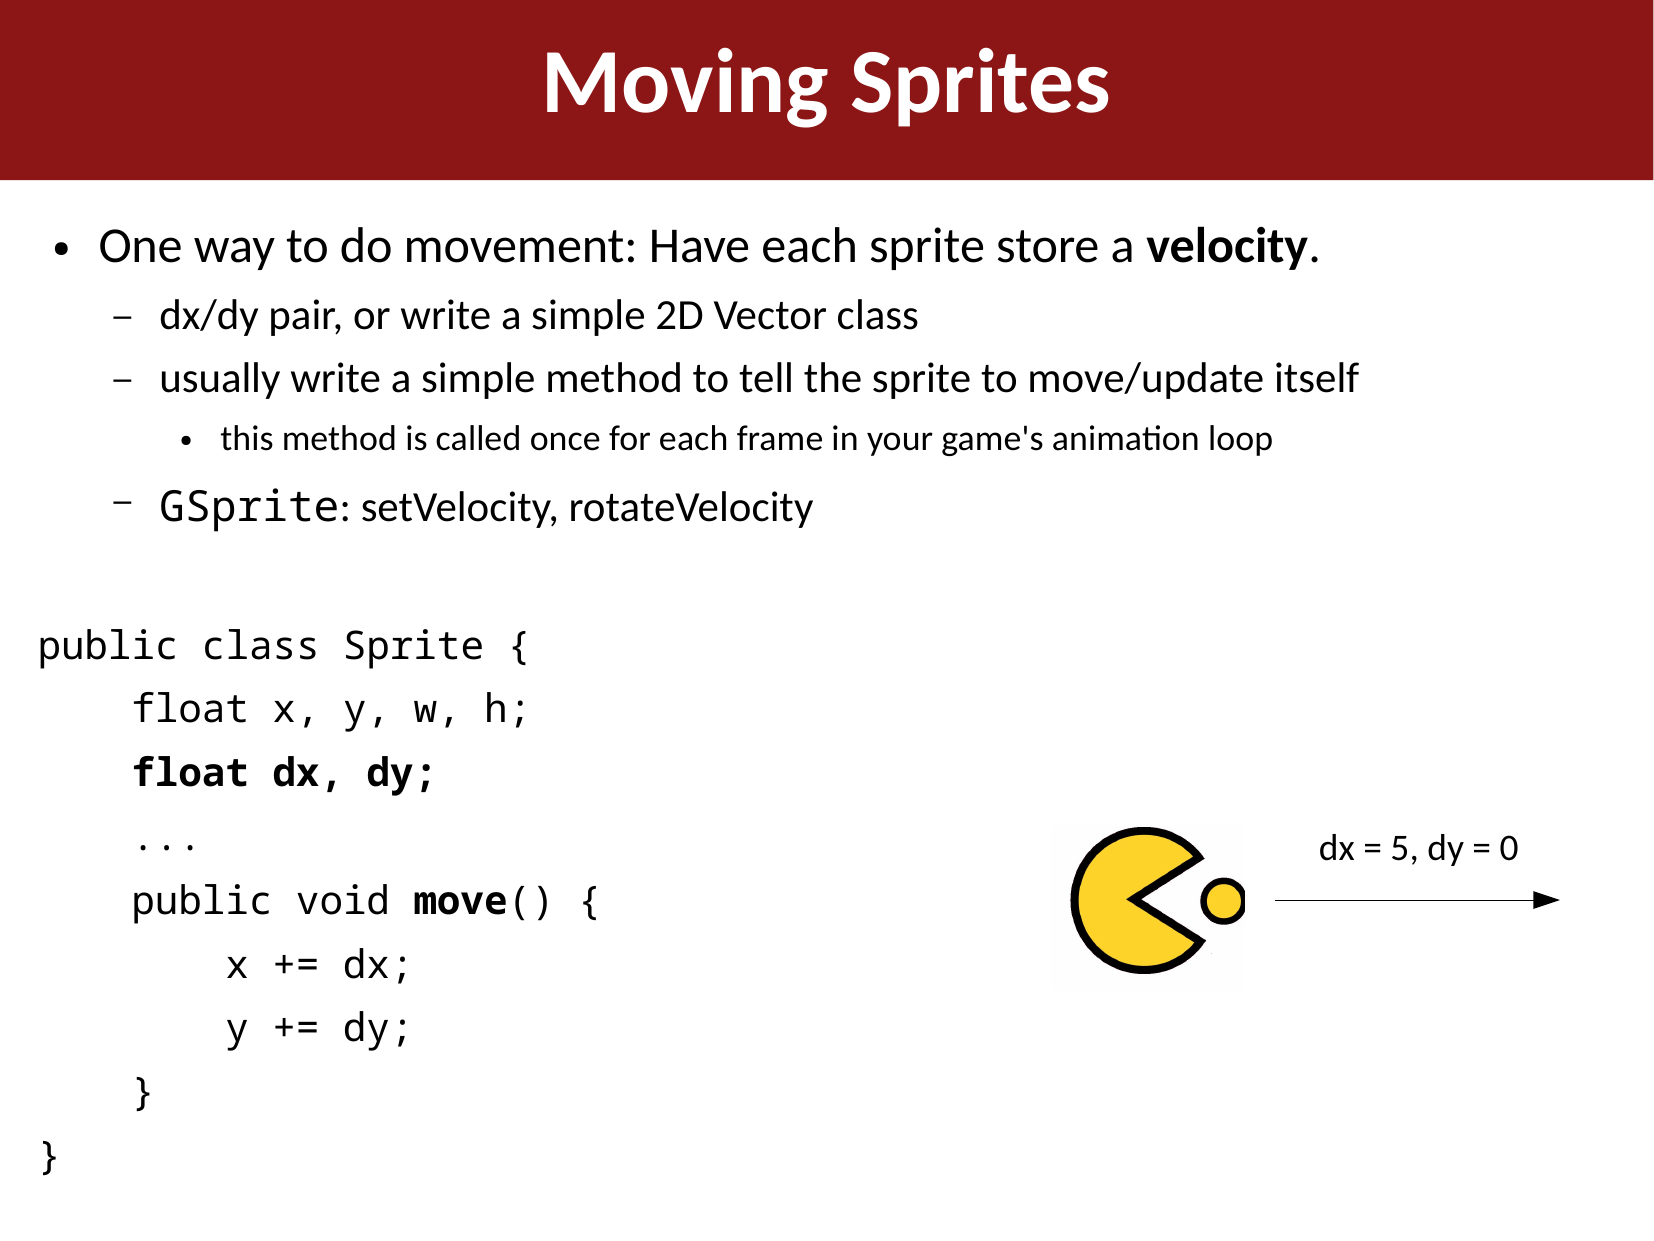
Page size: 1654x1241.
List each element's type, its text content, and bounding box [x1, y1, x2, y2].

picture [1050, 825, 1245, 991]
title Moving Sprites [0, 0, 1654, 181]
text_box dx = 5, dy = 0 [1304, 825, 1534, 878]
list One way to do movement: Have each sprite store a velocity. dx/dy pair, or write a simple 2D Vector class usually write a simple method to tell the sprite to move/update itself this method is called once for each frame in your game's animation loop GSprite: setVelocity, rotateVelocity public class Sprite { float x, y, w, h; float dx, dy; ... public void move() { x += dx; y += dy; } } [37, 225, 1636, 1186]
